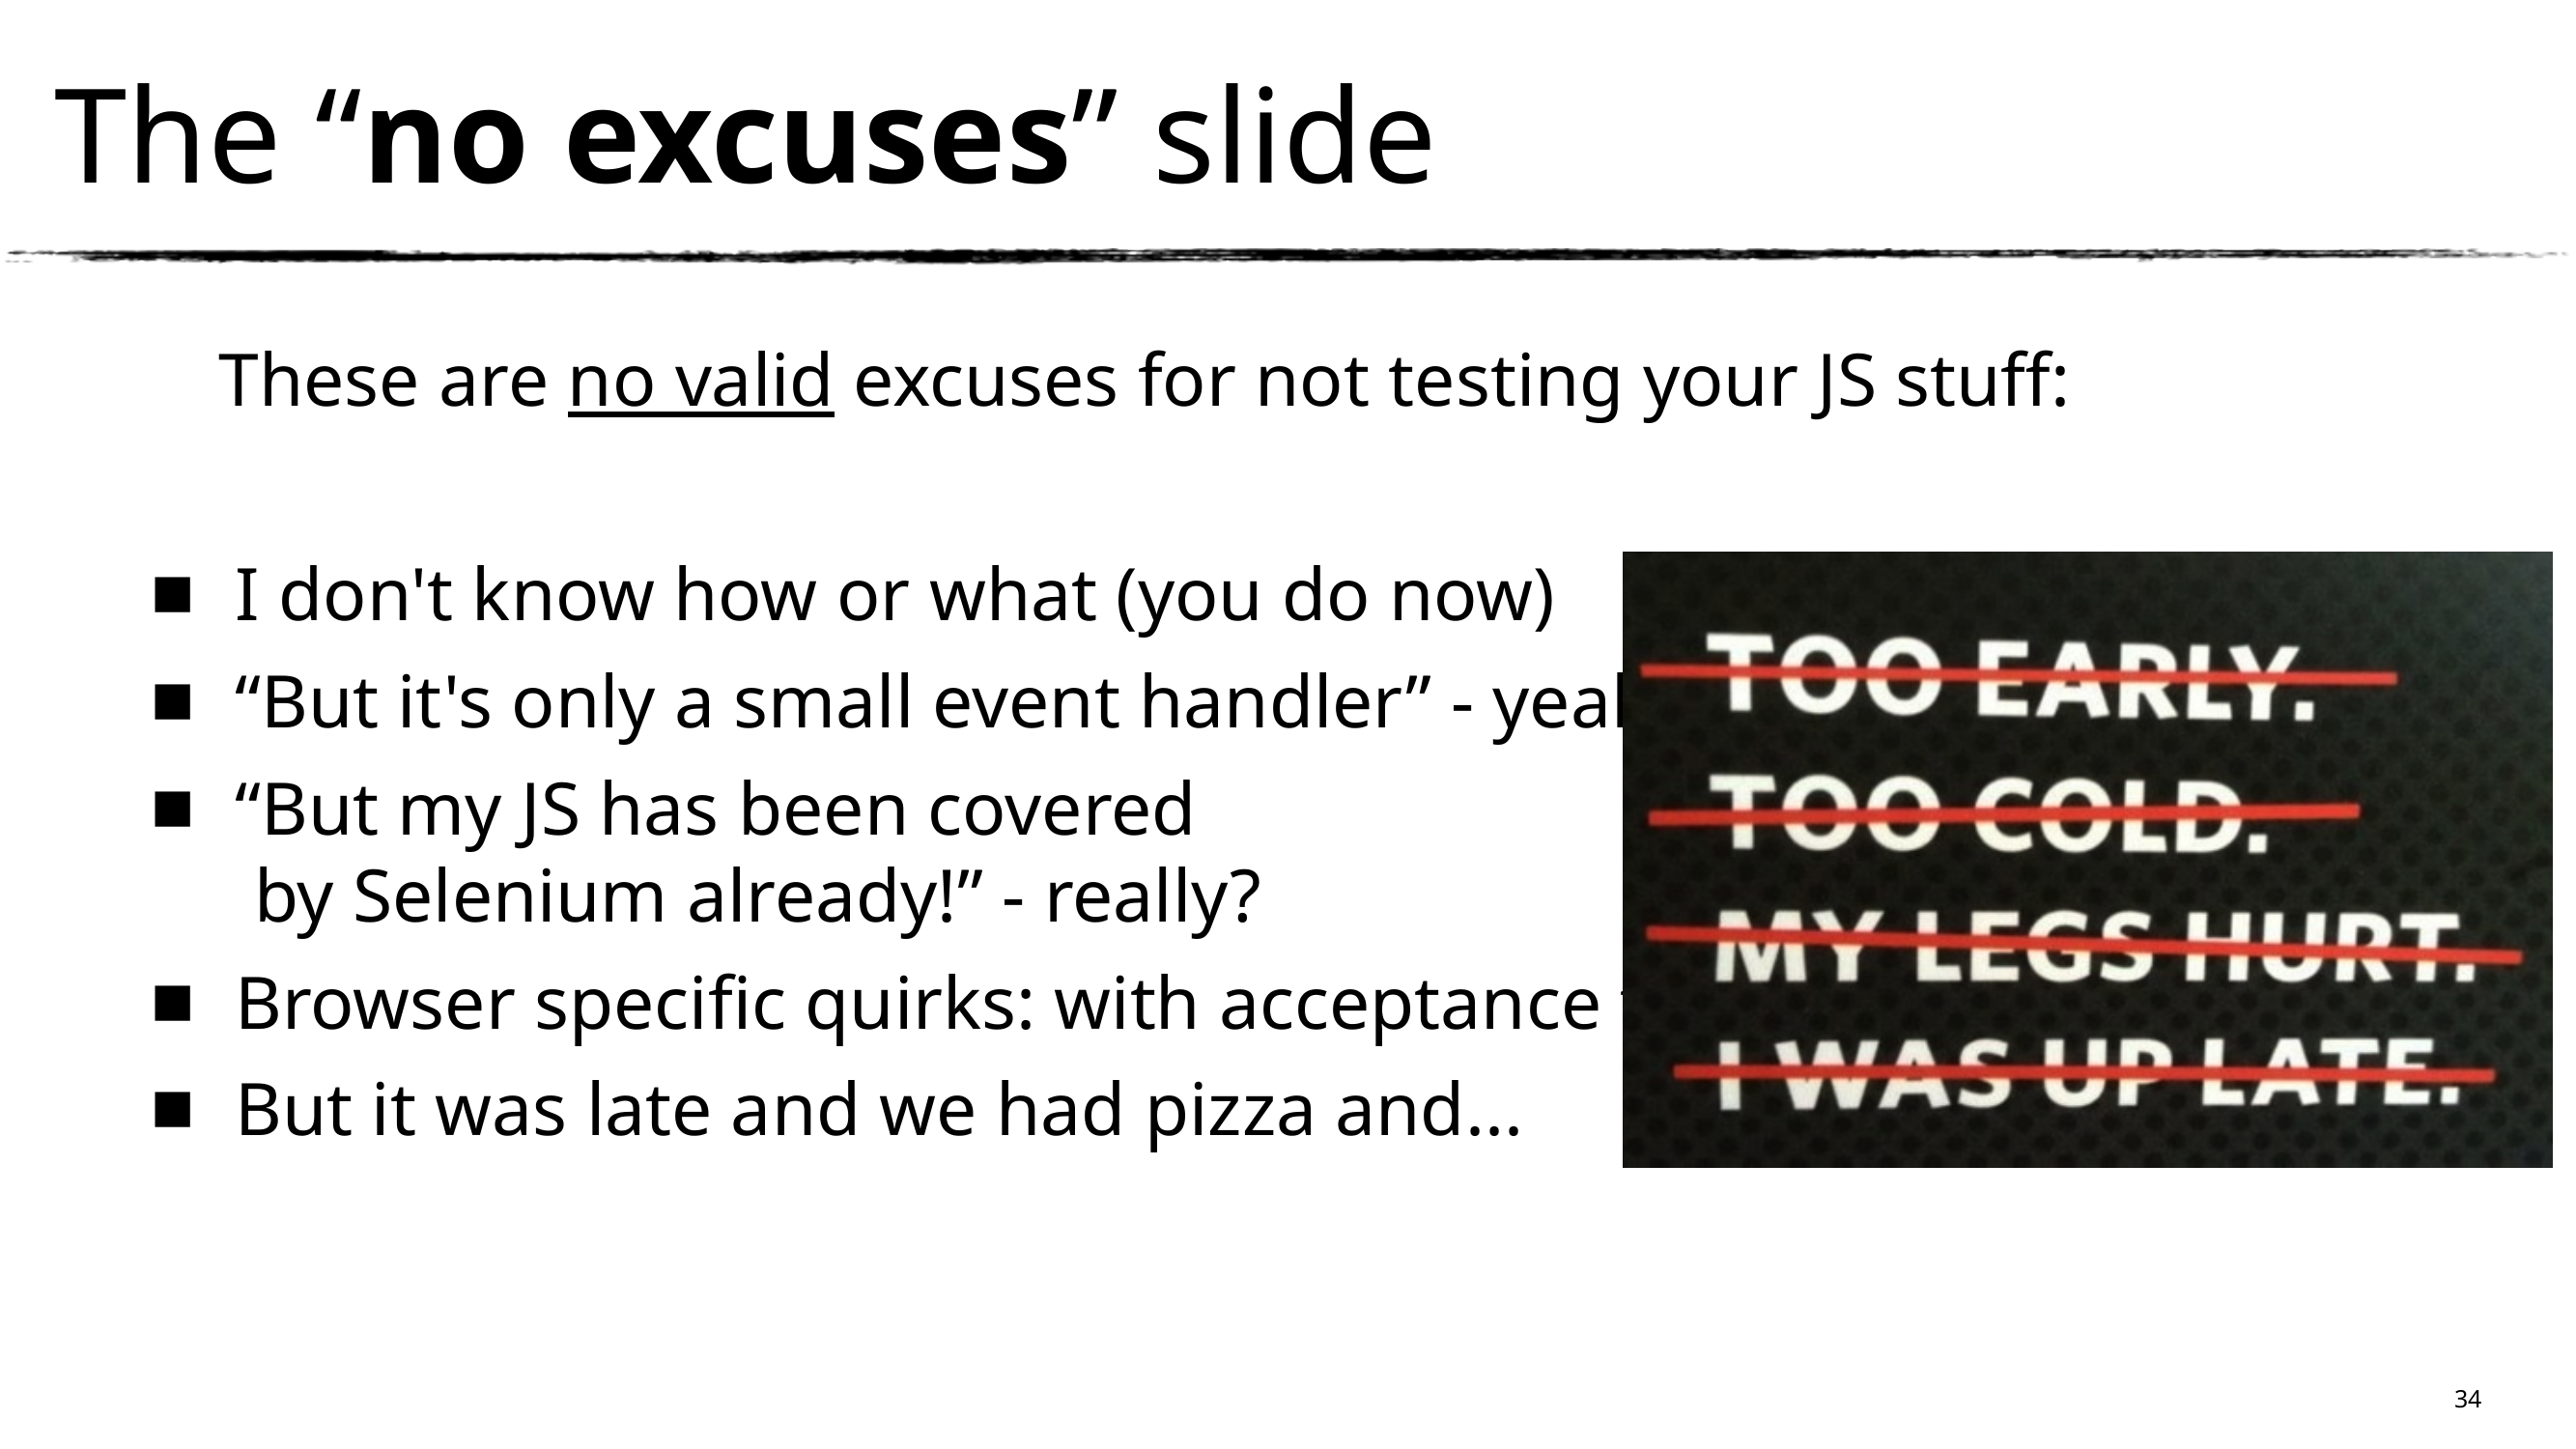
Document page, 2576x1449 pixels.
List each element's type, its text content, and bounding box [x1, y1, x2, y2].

picture [1623, 552, 2553, 1168]
text_box <number> [2447, 1376, 2490, 1421]
picture [0, 248, 2576, 268]
text_box These are no valid excuses for not testing your JS stuff: I don't know how or what (you do now) “But it's only a small event handler” - yeah, so? “But my JS has been covered by Selenium already!” - really? Browser specific quirks: with acceptance tests! But it was late and we had pizza and... [116, 326, 2457, 1387]
text_box The “no excuses” slide [45, 12, 2528, 250]
